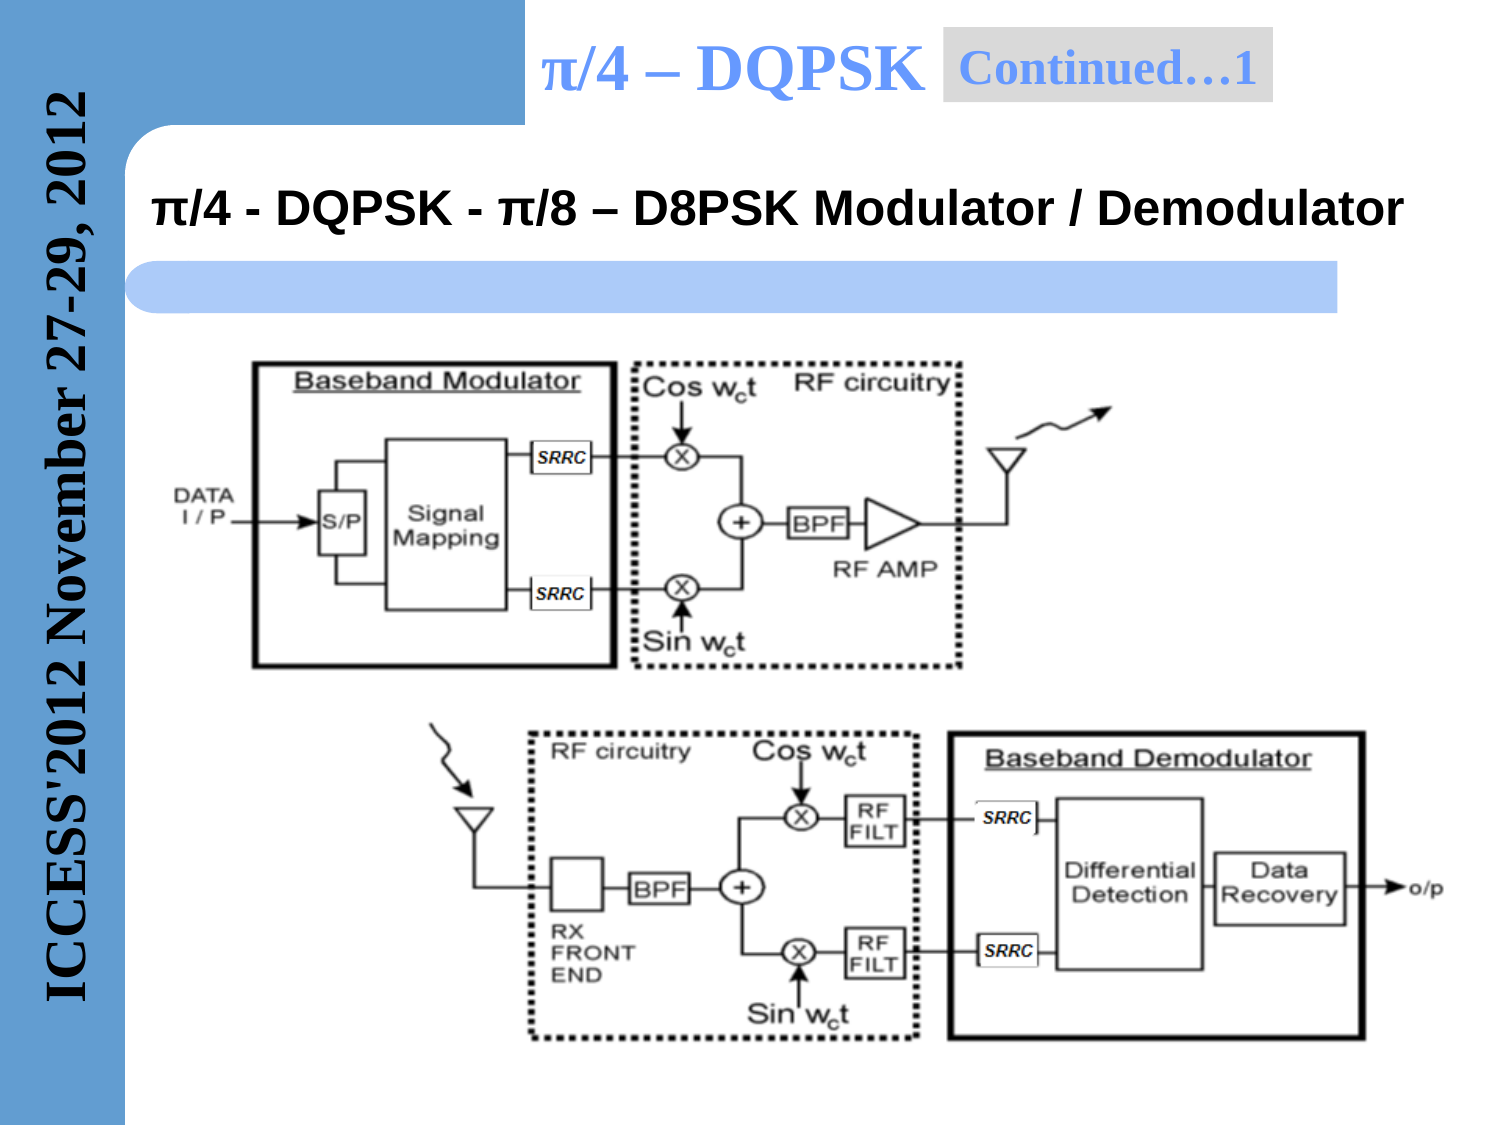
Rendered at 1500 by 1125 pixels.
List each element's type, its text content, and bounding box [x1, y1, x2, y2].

text_box Continued…1 [943, 27, 1273, 103]
title π/4 - DQPSK - π/8 – D8PSK Modulator / Demodulator [135, 172, 1424, 244]
picture [162, 334, 1461, 1073]
text_box π/4 – DQPSK [526, 16, 942, 112]
